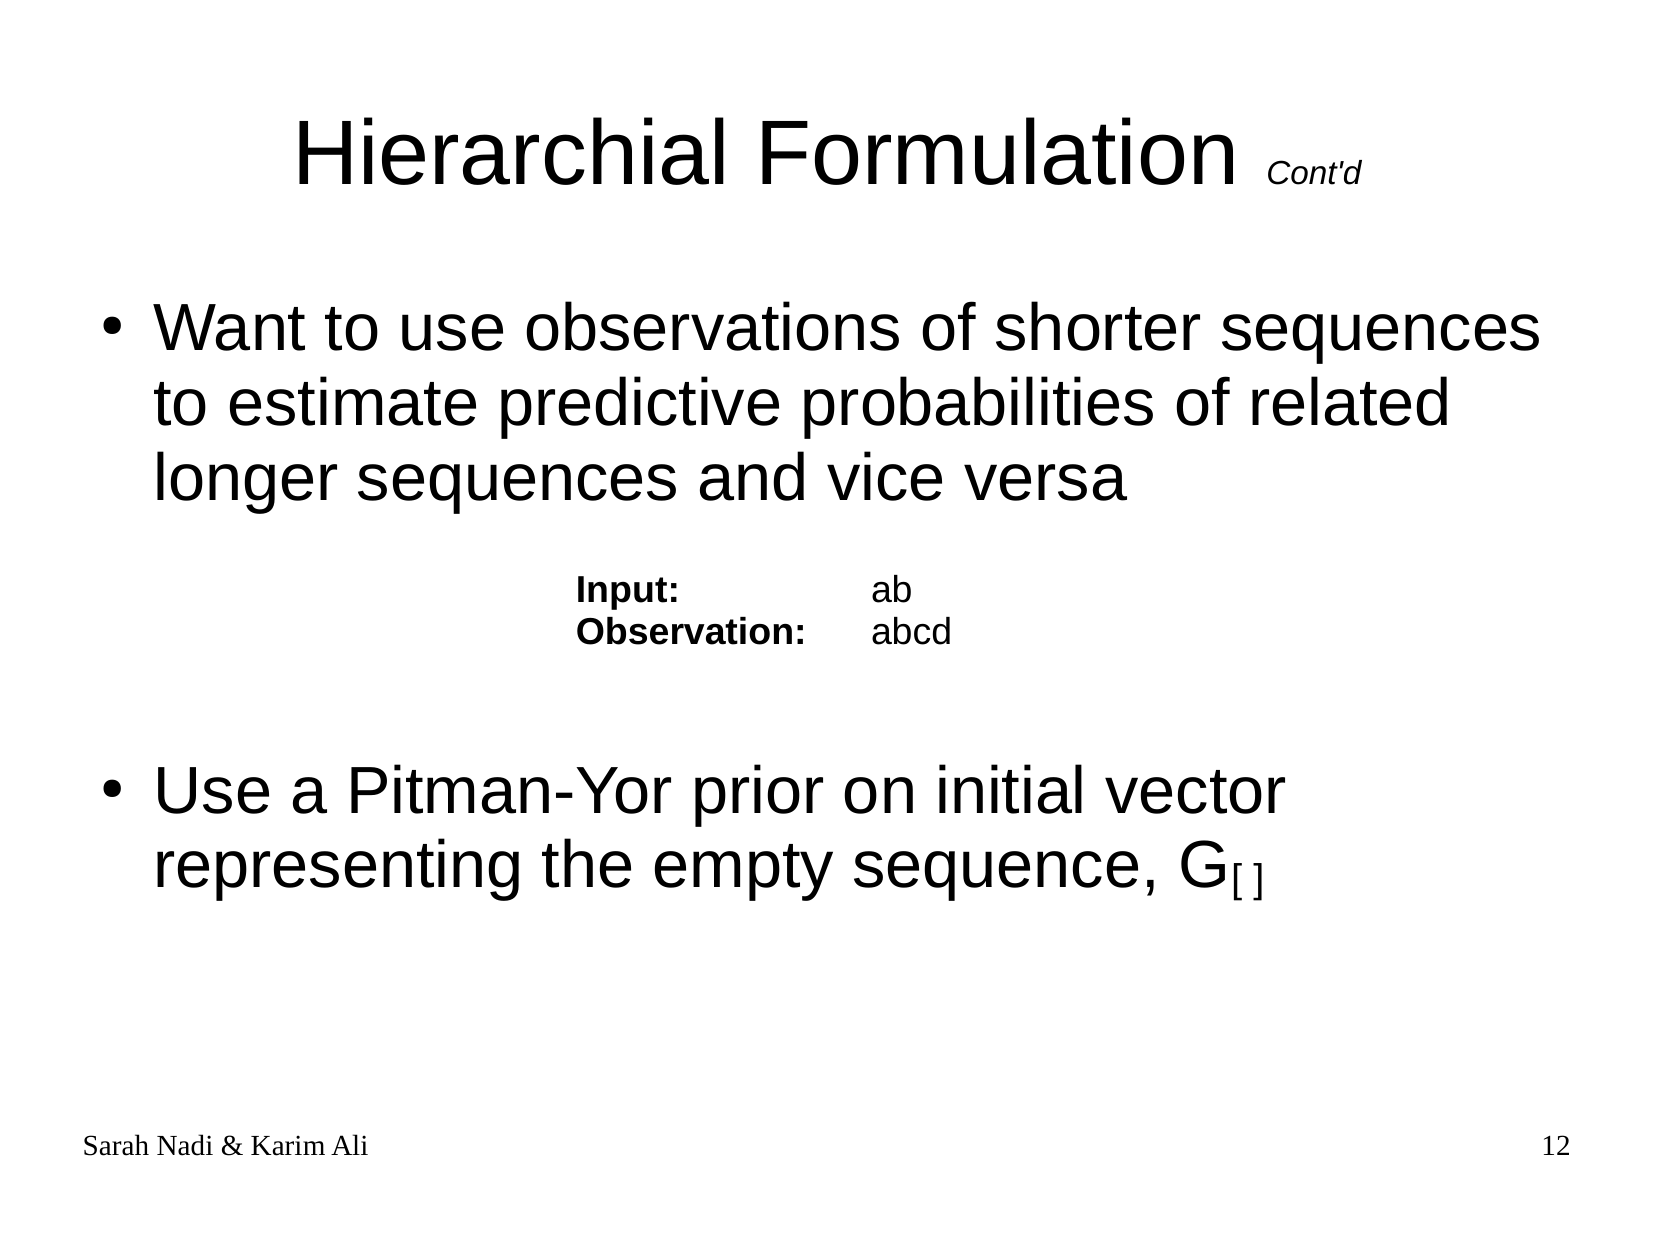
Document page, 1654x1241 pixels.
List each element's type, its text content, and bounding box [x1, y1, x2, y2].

title Hierarchial Formulation Cont'd [82, 56, 1571, 250]
list Want to use observations of shorter sequences to estimate predictive probabilities of related longer sequences and vice versa Use a Pitman-Yor prior on initial vector representing the empty sequence, G[ ] [82, 290, 1571, 1109]
text_box Input: ab Observation: abcd [561, 561, 967, 702]
